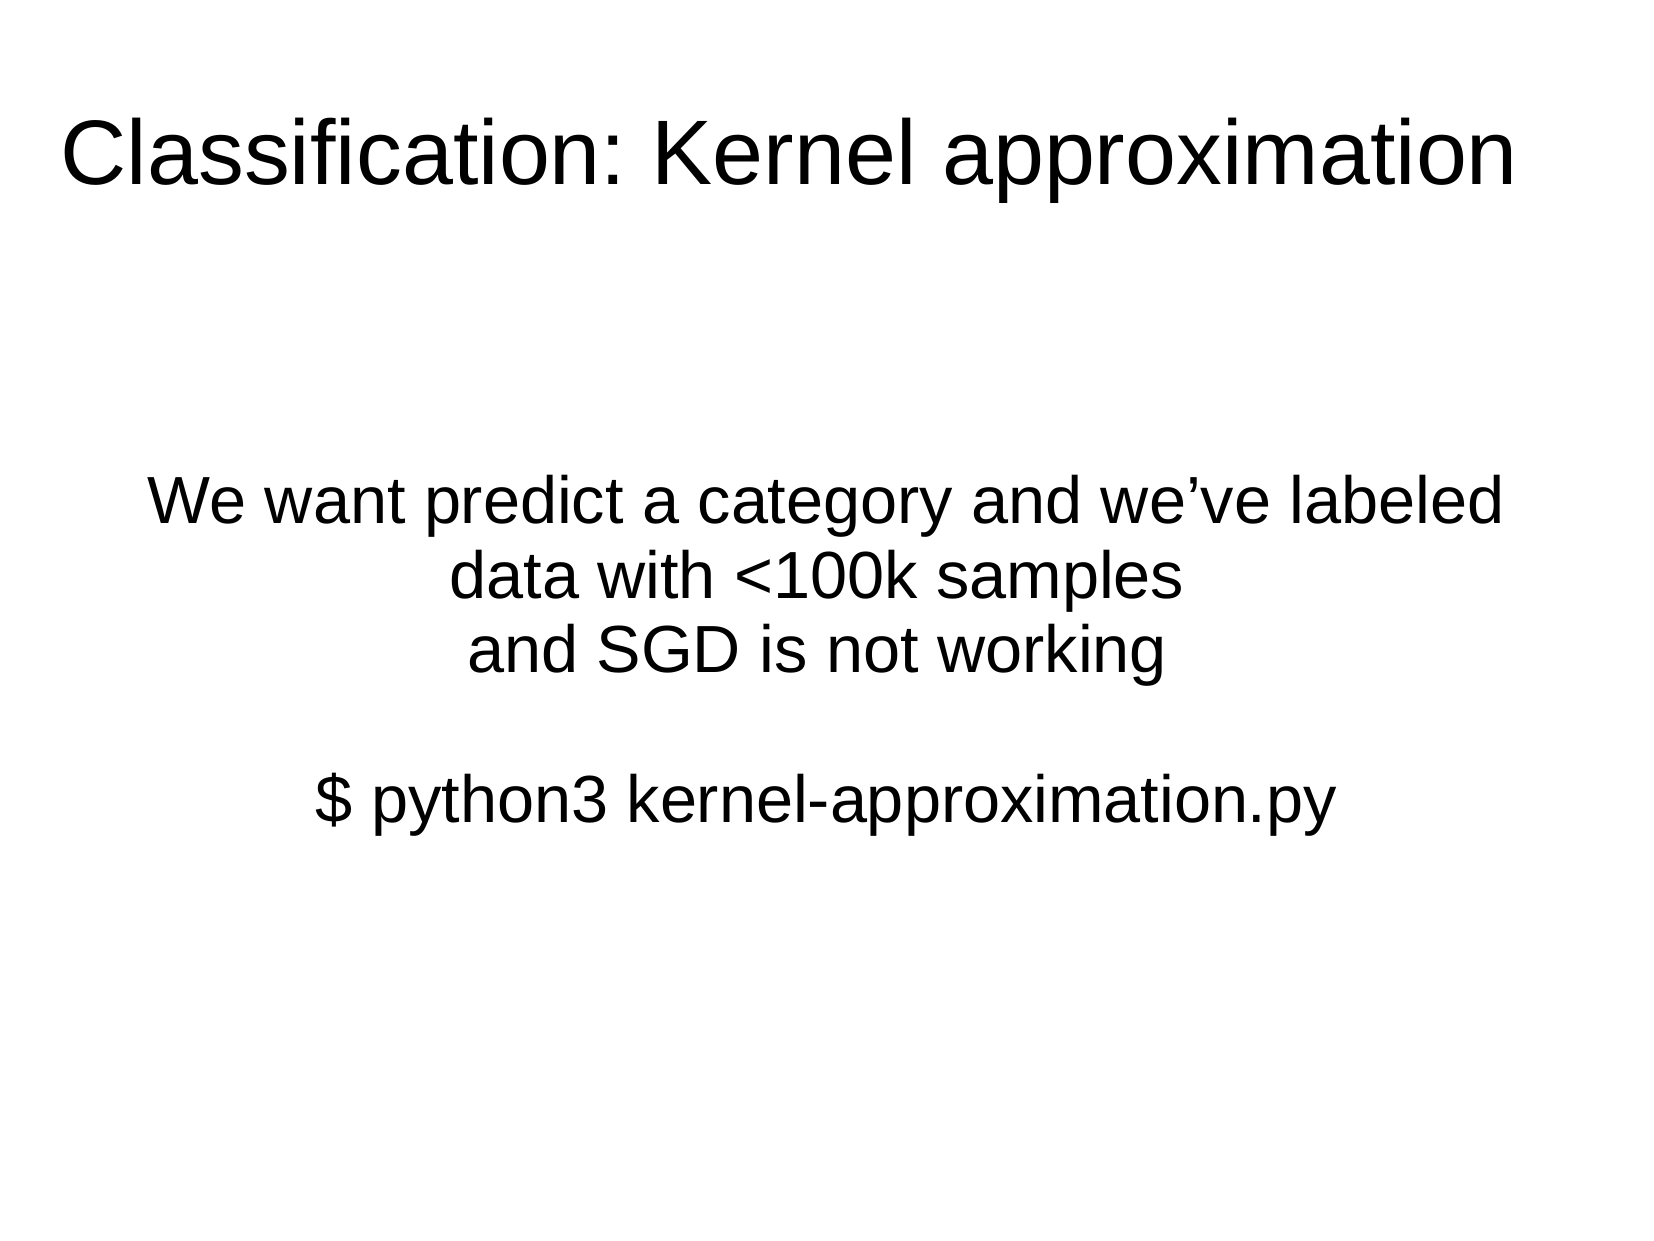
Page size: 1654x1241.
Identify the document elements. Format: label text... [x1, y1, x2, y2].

subtitle We want predict a category and we’ve labeled data with <100k samples and SGD is not working $ python3 kernel-approximation.py [82, 290, 1571, 1010]
title Classification: Kernel approximation [59, 49, 1548, 257]
